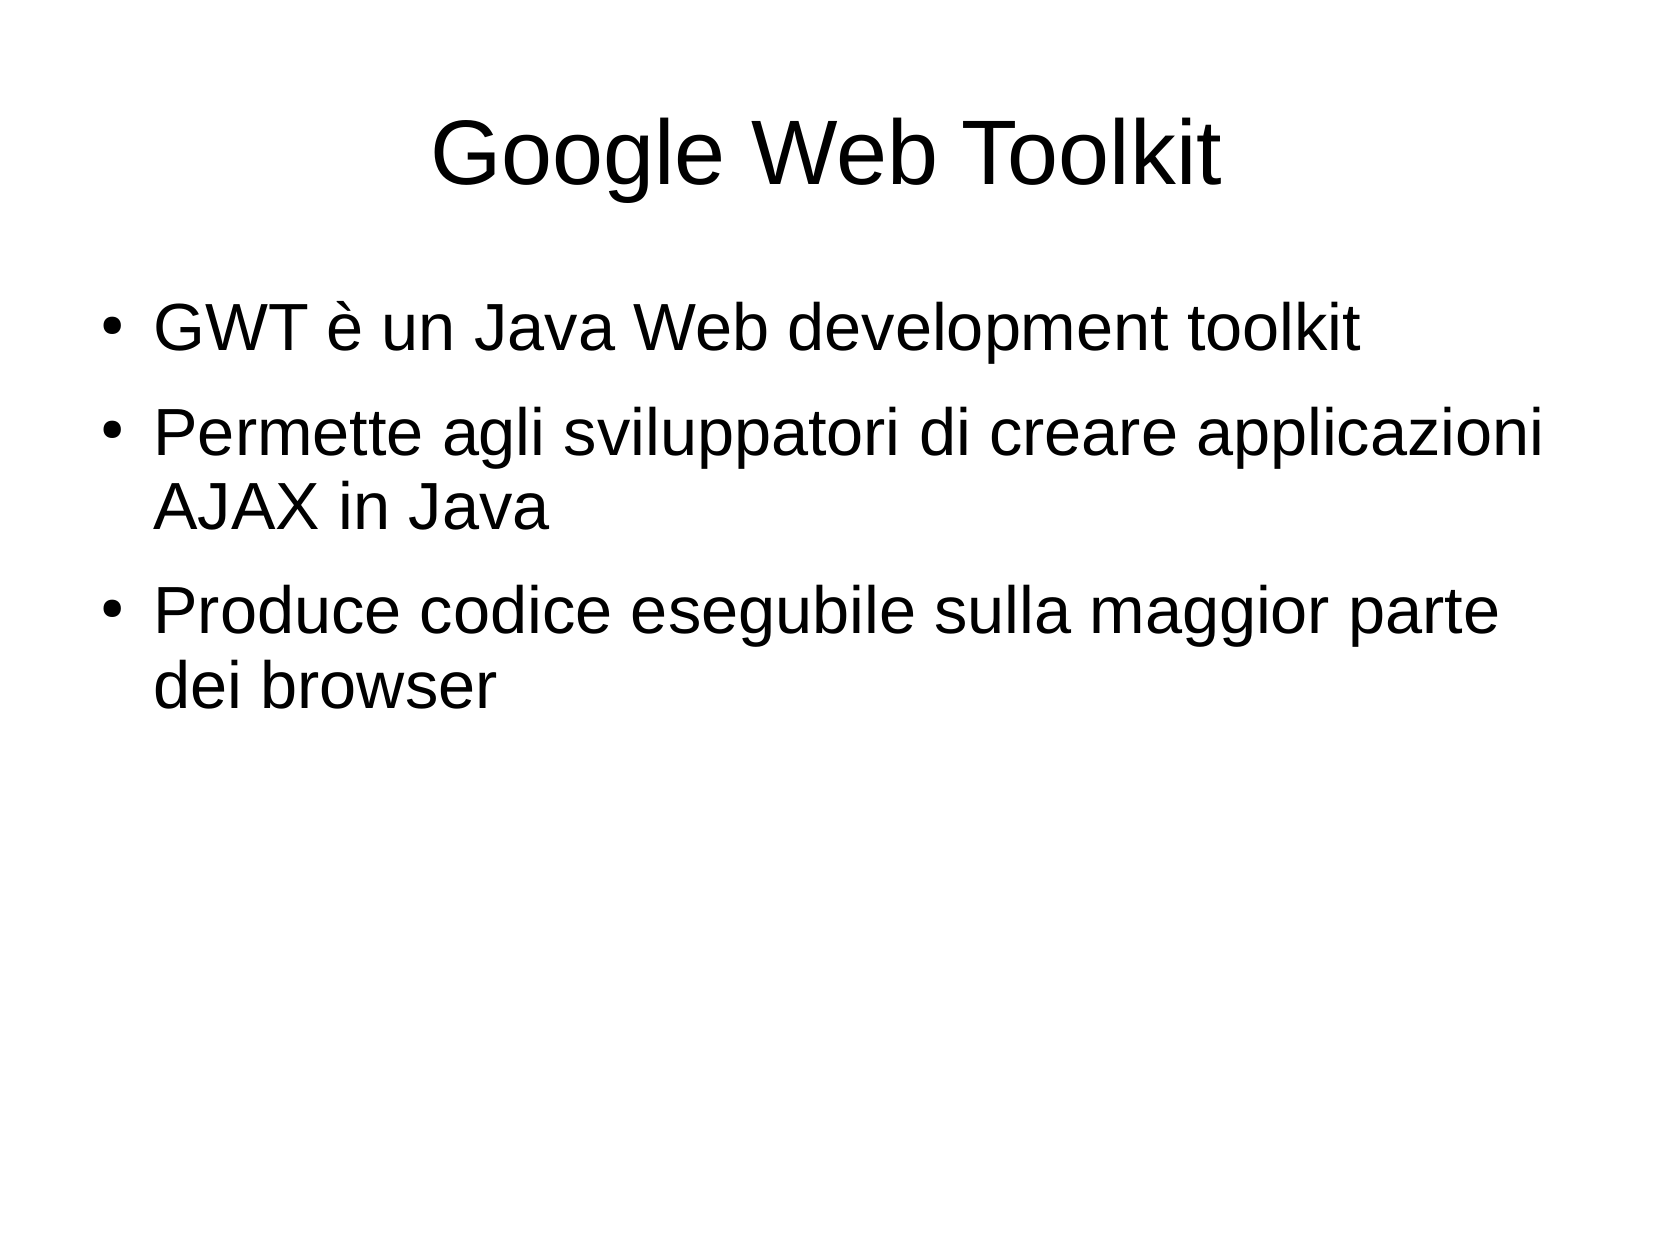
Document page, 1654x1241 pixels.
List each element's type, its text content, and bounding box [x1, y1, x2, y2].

list GWT è un Java Web development toolkit Permette agli sviluppatori di creare applicazioni AJAX in Java Produce codice esegubile sulla maggior parte dei browser [82, 290, 1571, 1010]
title Google Web Toolkit [82, 49, 1571, 257]
